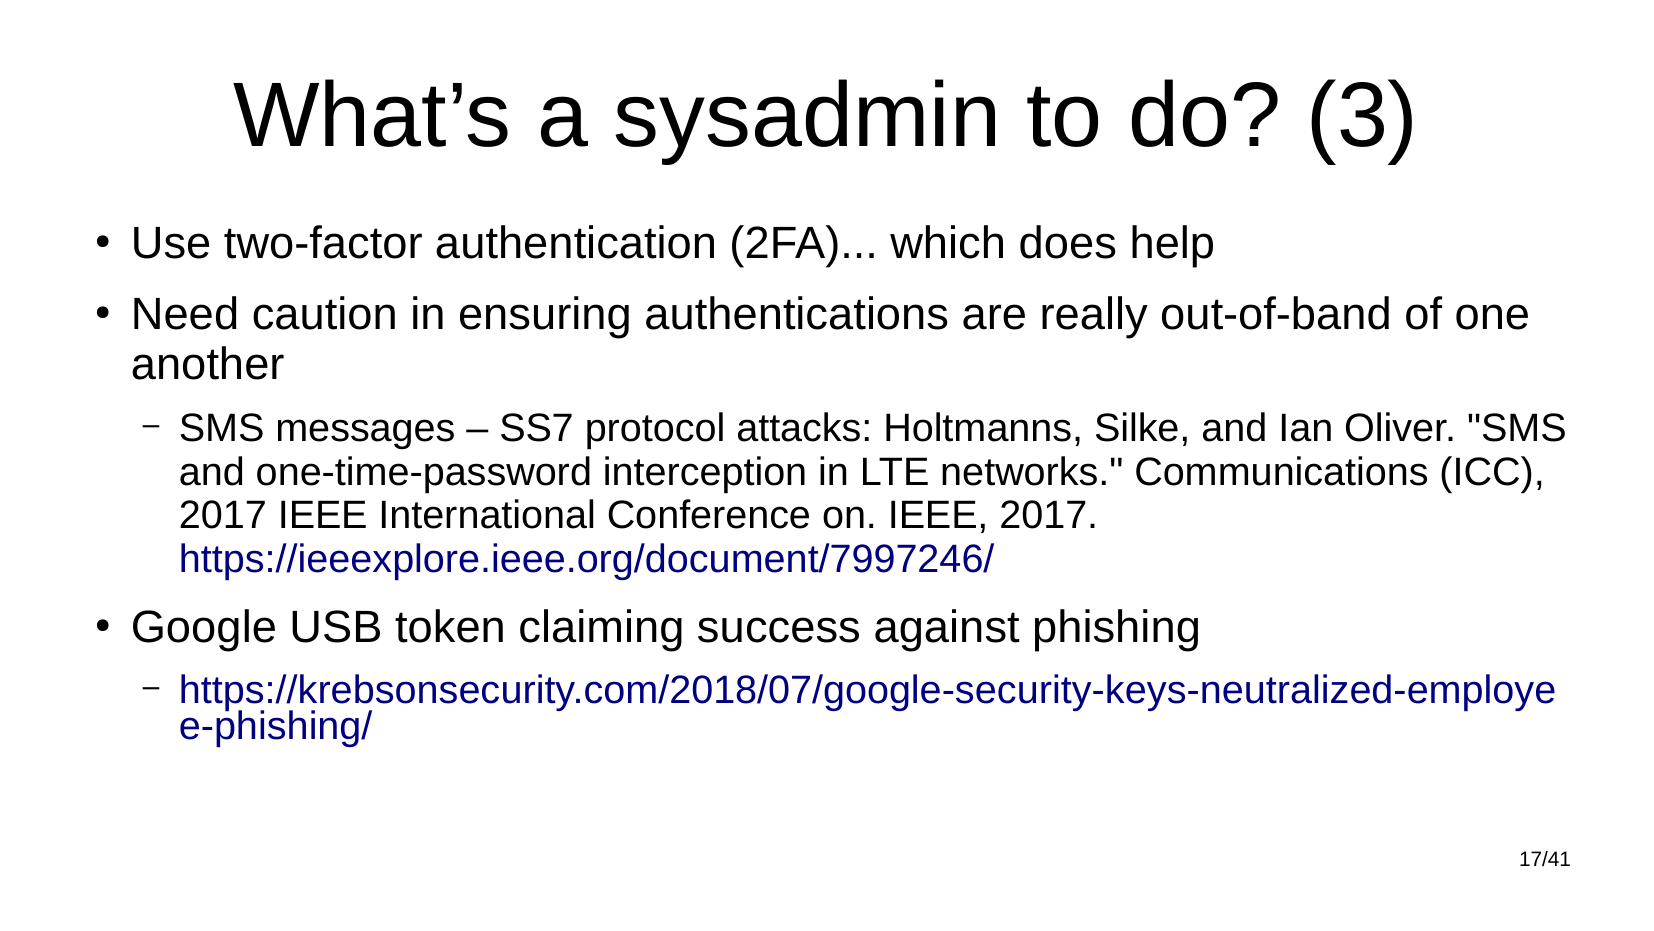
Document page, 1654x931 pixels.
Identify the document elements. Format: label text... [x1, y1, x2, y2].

title What’s a sysadmin to do? (3) [82, 37, 1571, 193]
list Use two-factor authentication (2FA)... which does help Need caution in ensuring authentications are really out-of-band of one another SMS messages – SS7 protocol attacks: Holtmanns, Silke, and Ian Oliver. "SMS and one-time-password interception in LTE networks." Communications (ICC), 2017 IEEE International Conference on. IEEE, 2017. https://ieeexplore.ieee.org/document/7997246/ Google USB token claiming success against phishing https://krebsonsecurity.com/2018/07/google-security-keys-neutralized-employee-phishing/ [82, 217, 1571, 758]
